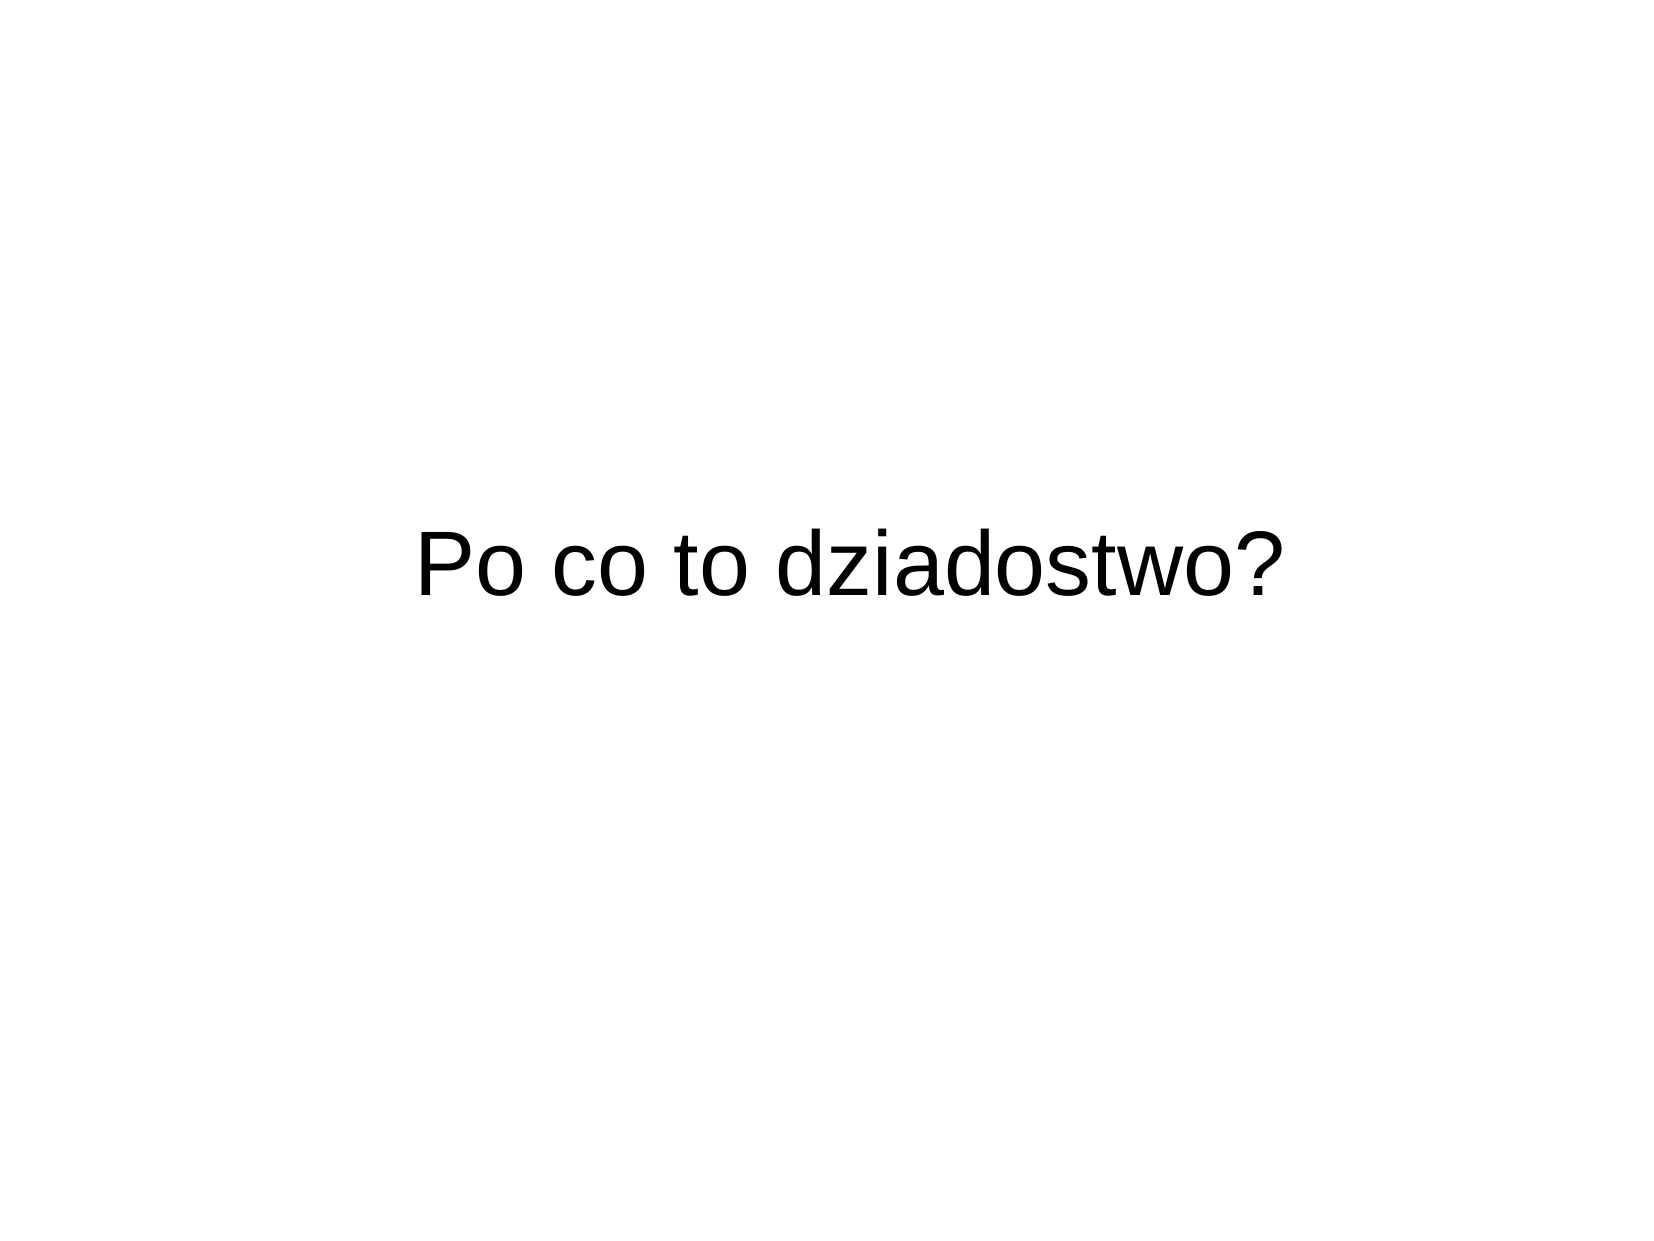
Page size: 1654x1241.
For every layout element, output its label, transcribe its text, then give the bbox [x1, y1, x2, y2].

title Po co to dziadostwo? [106, 460, 1595, 668]
